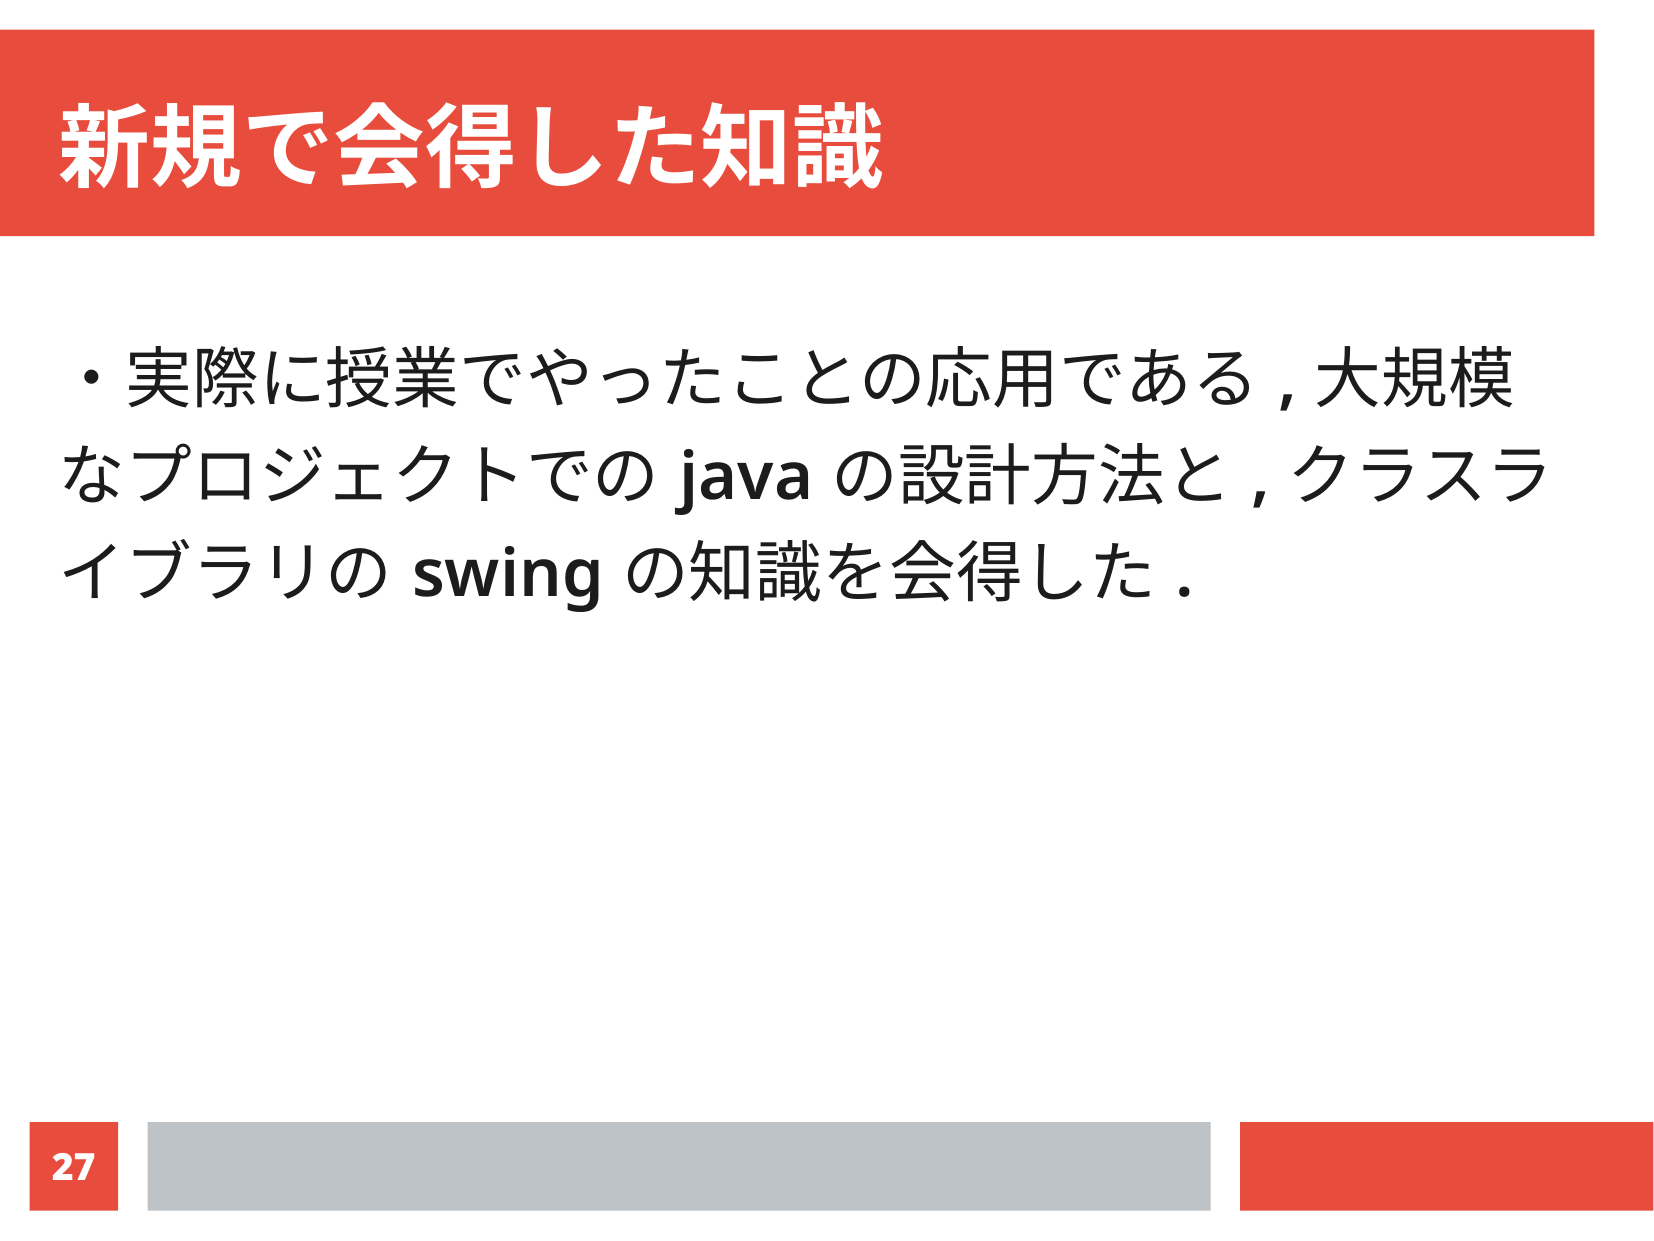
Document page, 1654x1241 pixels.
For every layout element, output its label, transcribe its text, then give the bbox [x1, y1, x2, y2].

list ・実際に授業でやったことの応用である,大規模なプロジェクトでのjavaの設計方法と,クラスライブラリのswingの知識を会得した. [59, 324, 1565, 1093]
title 新規で会得した知識 [59, 59, 1595, 207]
